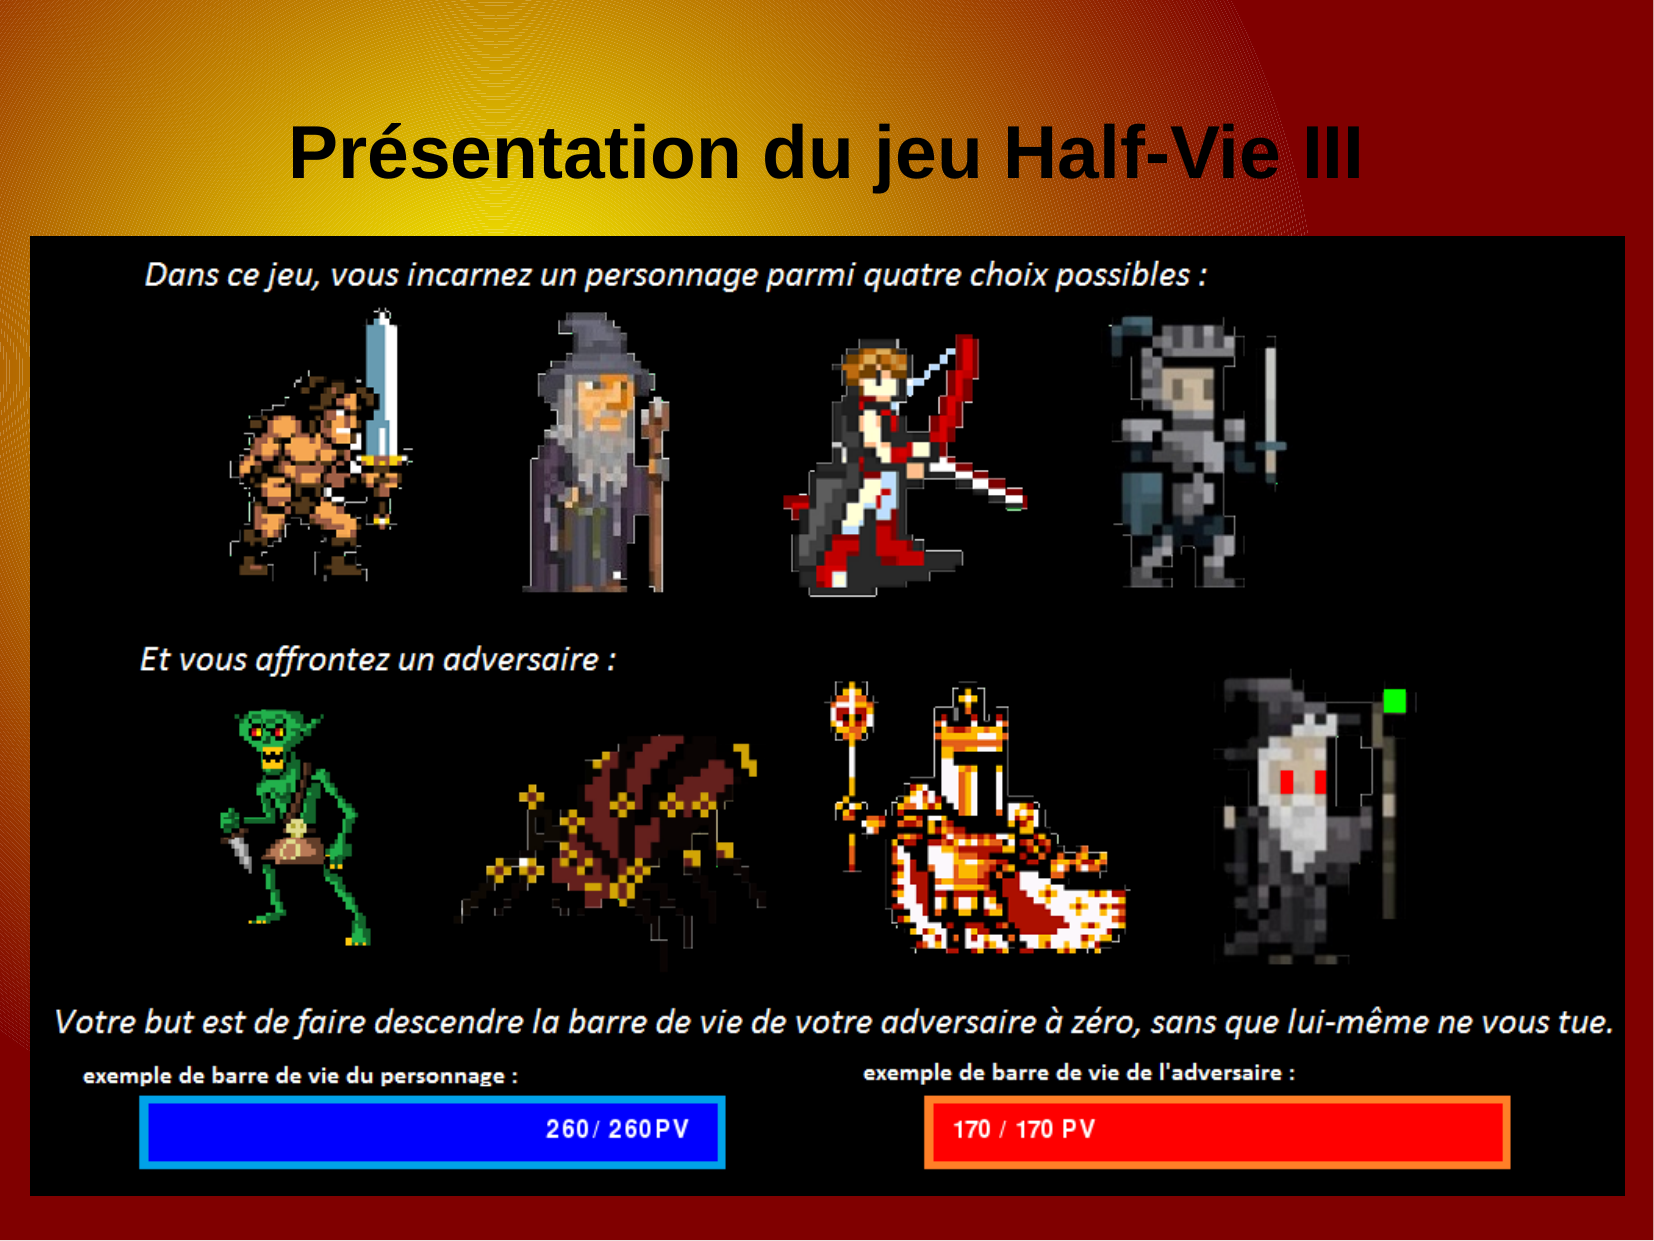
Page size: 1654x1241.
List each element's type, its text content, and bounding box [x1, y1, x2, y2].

title Présentation du jeu Half-Vie III [82, 49, 1571, 236]
picture [30, 236, 1625, 1196]
